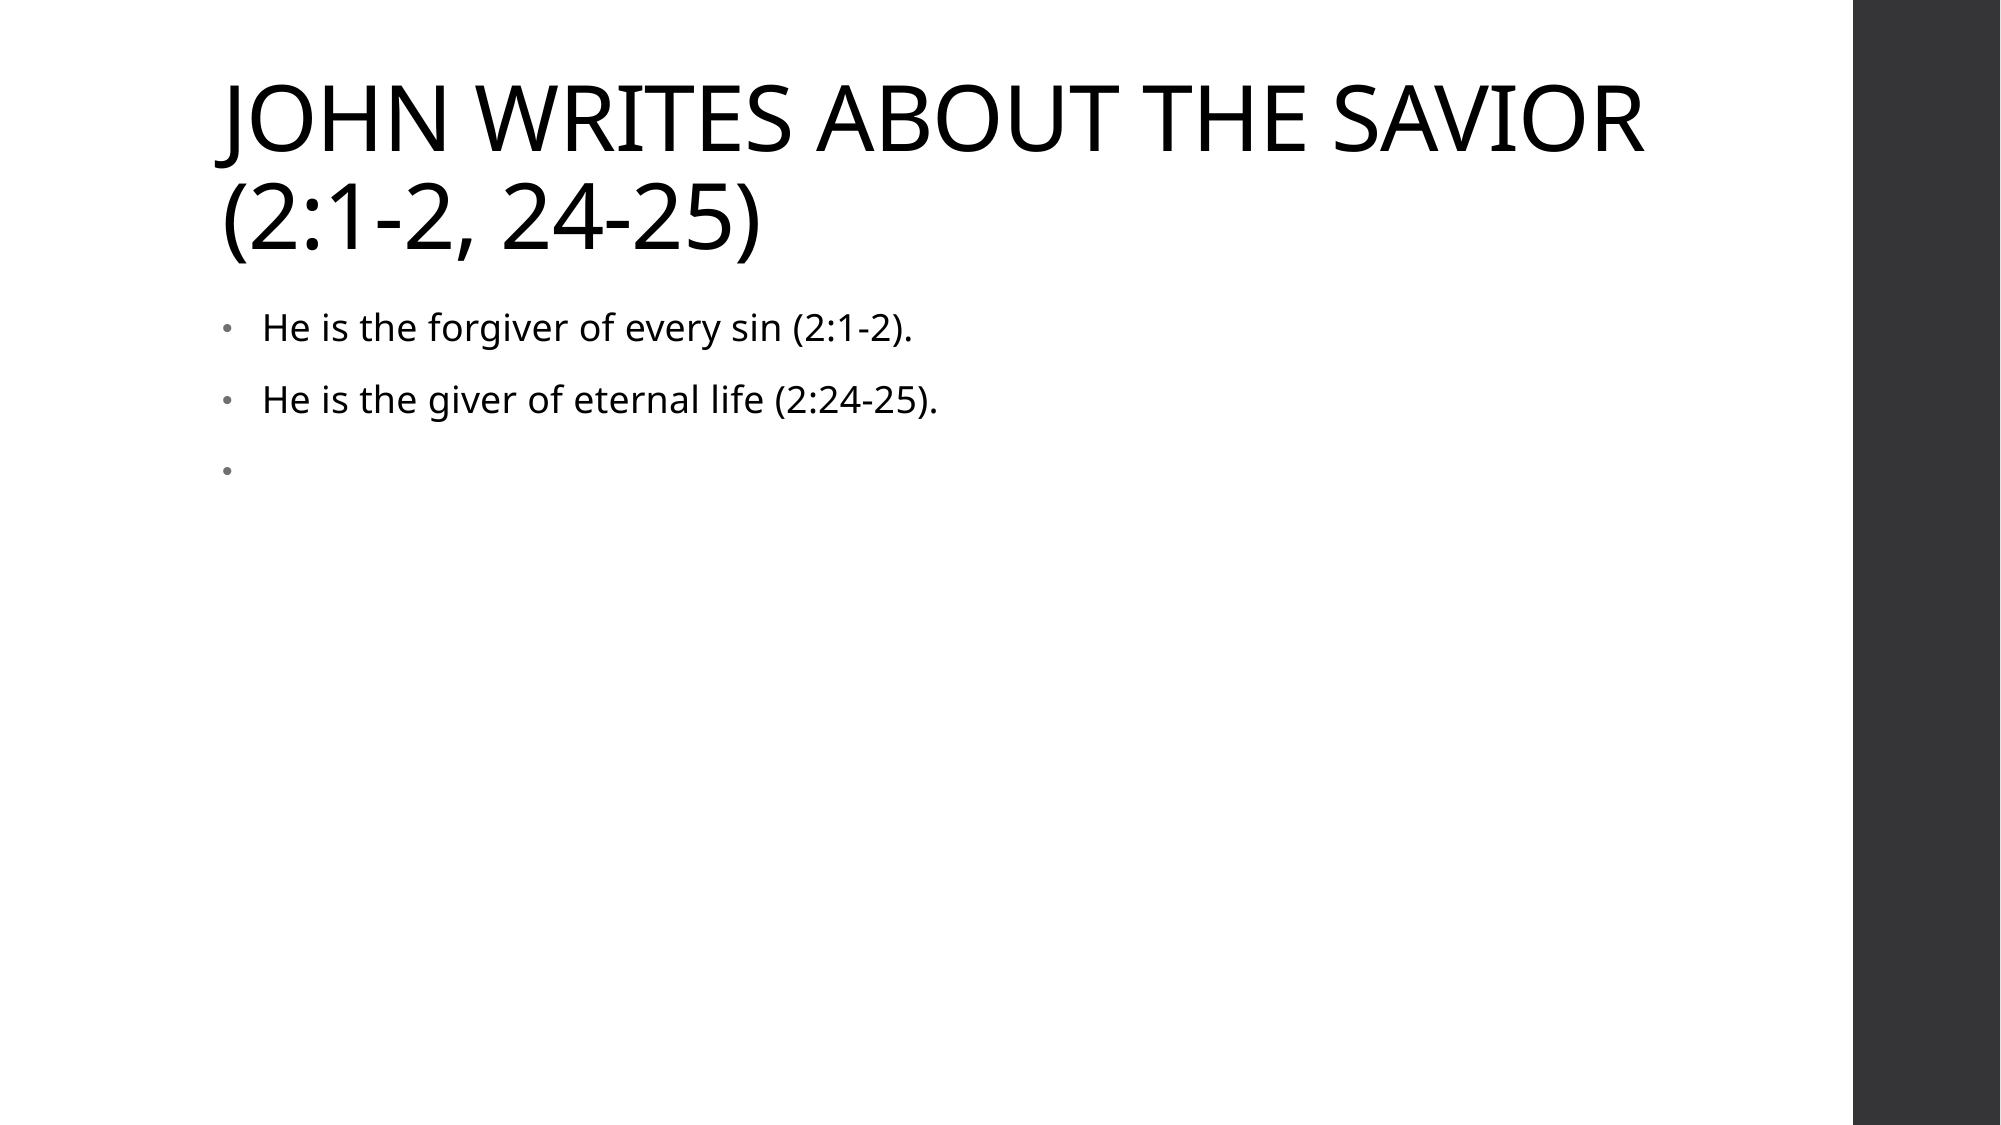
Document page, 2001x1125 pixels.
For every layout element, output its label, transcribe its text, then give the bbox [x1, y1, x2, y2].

title JOHN WRITES ABOUT THE SAVIOR (2:1-2, 24-25) [206, 60, 1797, 278]
list He is the forgiver of every sin (2:1-2). He is the giver of eternal life (2:24-25). [206, 299, 1617, 1014]
